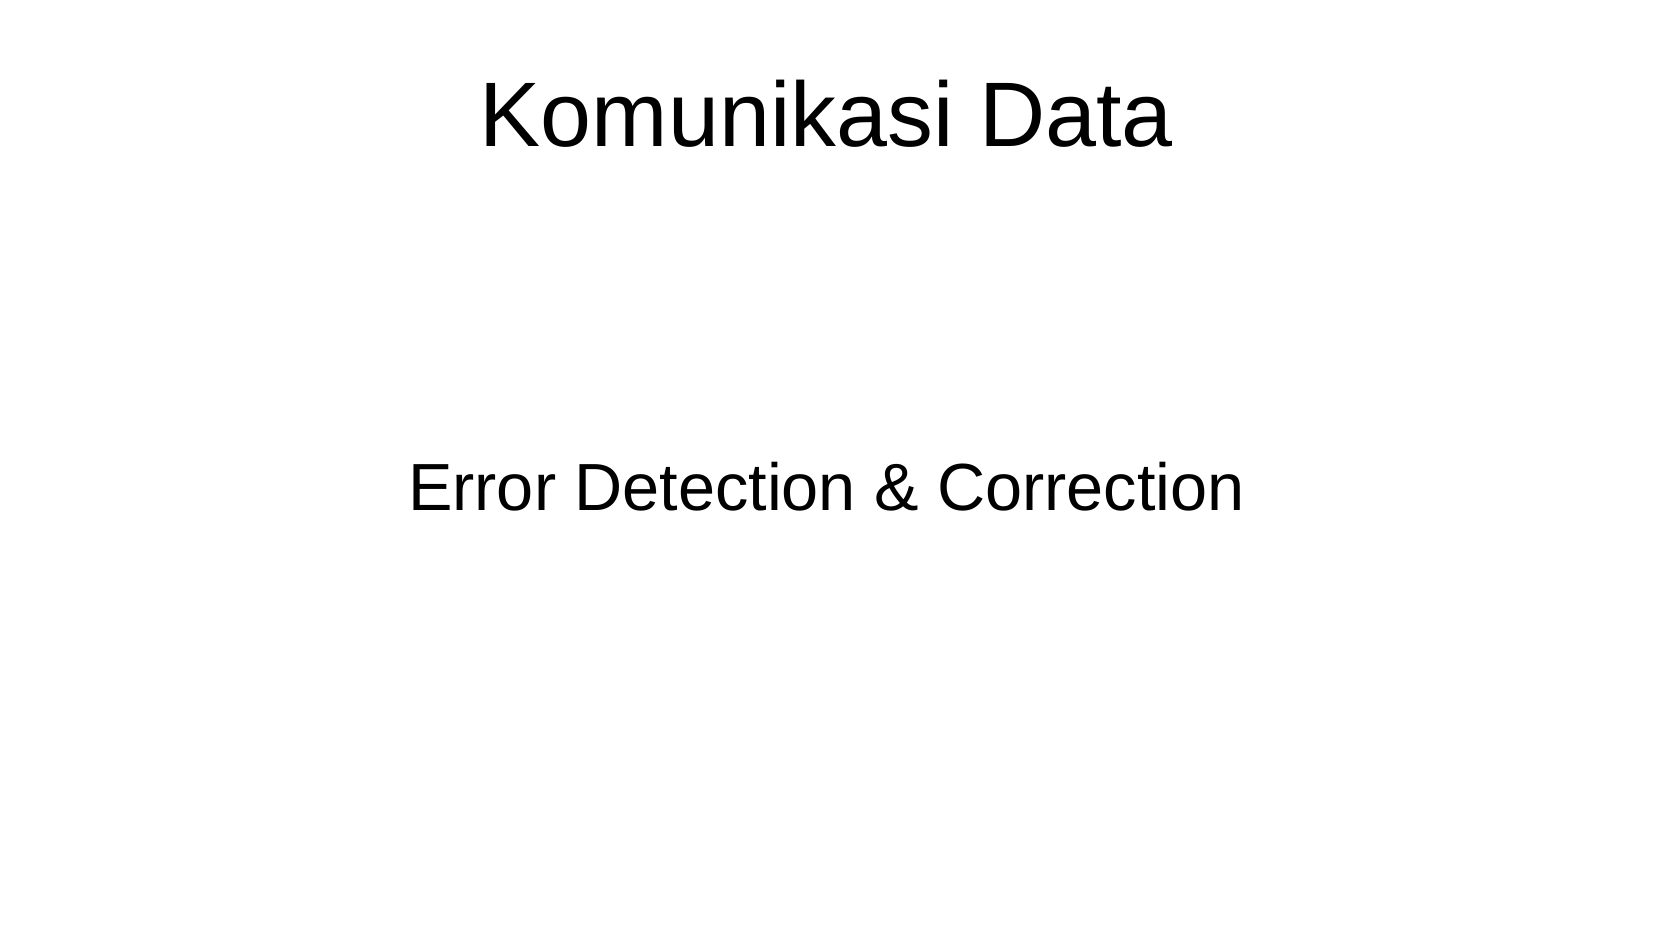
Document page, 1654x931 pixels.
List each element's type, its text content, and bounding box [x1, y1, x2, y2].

title Komunikasi Data [82, 37, 1571, 193]
subtitle Error Detection & Correction [82, 217, 1571, 758]
